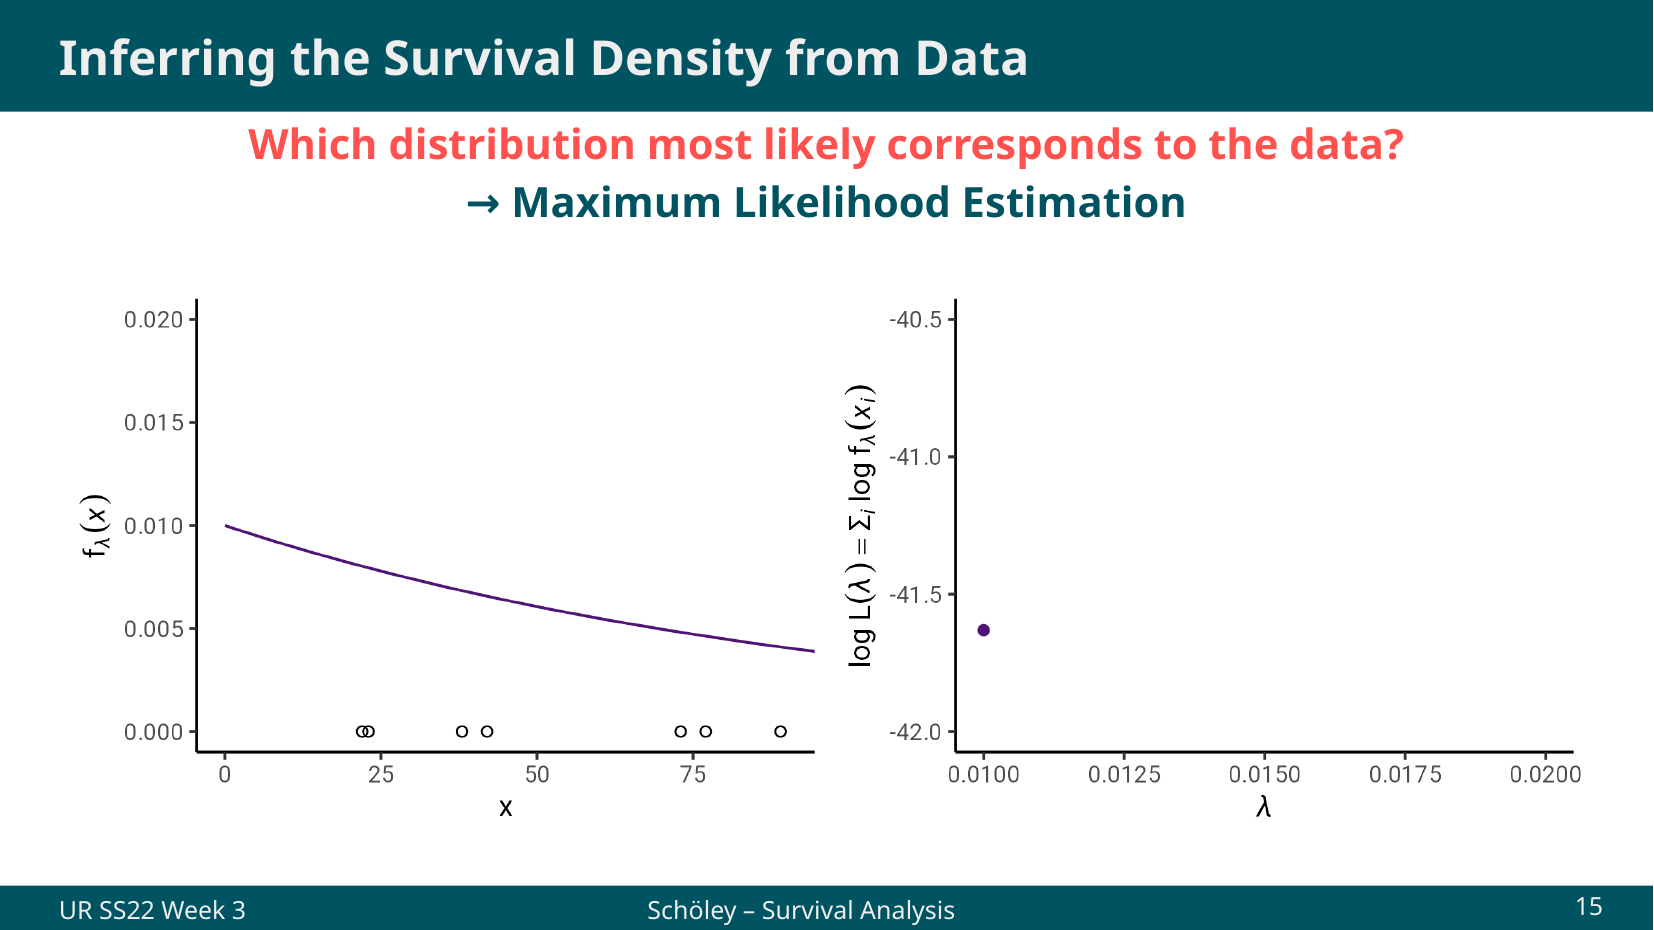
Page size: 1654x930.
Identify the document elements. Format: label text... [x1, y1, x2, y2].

picture [49, 269, 1603, 852]
text_box Which distribution most likely corresponds to the data? → Maximum Likelihood Estimation [19, 107, 1634, 310]
title Inferring the Survival Density from Data [58, 0, 1594, 107]
